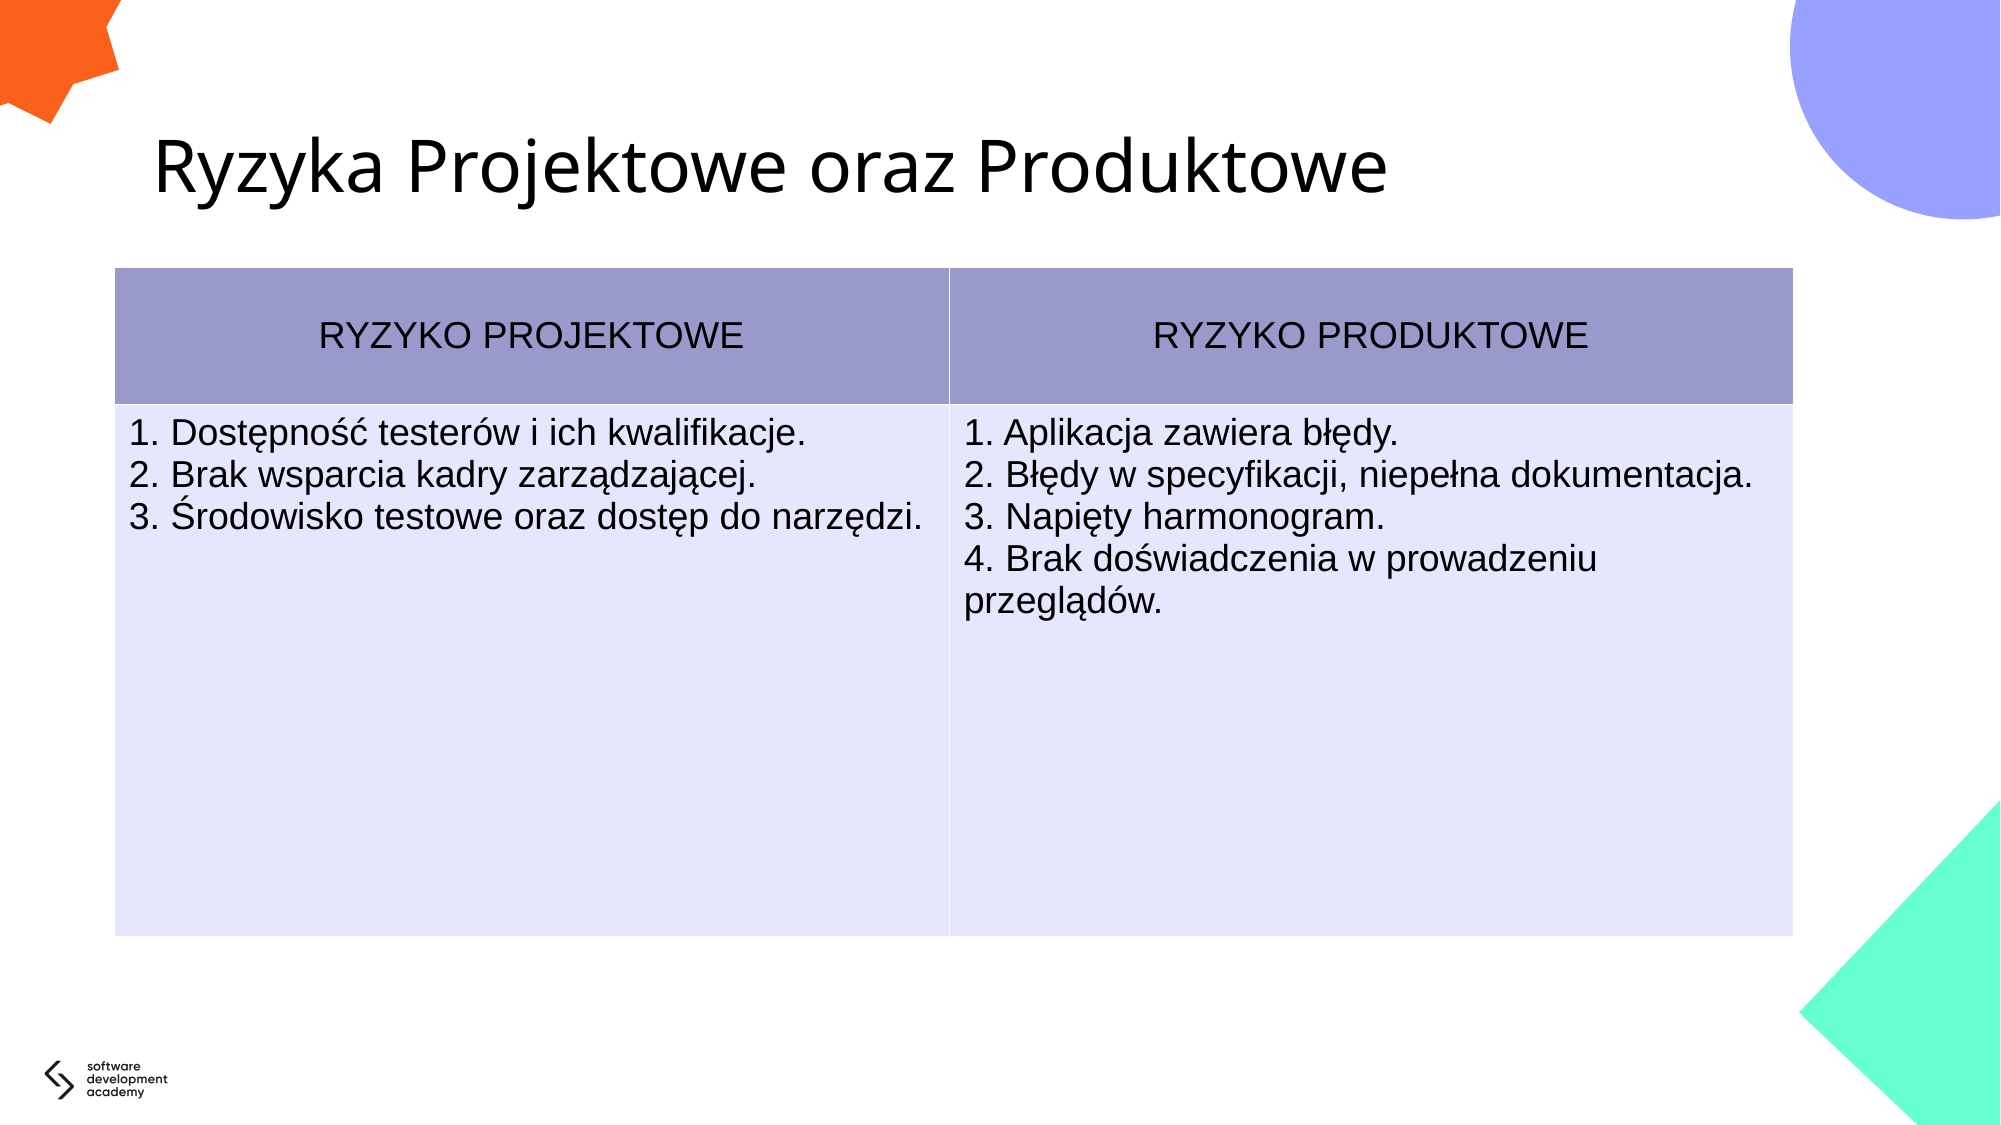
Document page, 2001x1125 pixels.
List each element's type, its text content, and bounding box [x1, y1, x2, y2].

table_header RYZYKO PROJEKTOWE [115, 268, 949, 404]
title Ryzyka Projektowe oraz Produktowe [137, 59, 1771, 267]
table_cell 1. Dostępność testerów i ich kwalifikacje. 2. Brak wsparcia kadry zarządzającej. 3. Środowisko testowe oraz dostęp do narzędzi. [115, 405, 949, 936]
picture [19, 1035, 193, 1125]
table_header RYZYKO PRODUKTOWE [950, 268, 1793, 404]
table_cell 1. Aplikacja zawiera błędy. 2. Błędy w specyfikacji, niepełna dokumentacja. 3. Napięty harmonogram. 4. Brak doświadczenia w prowadzeniu przeglądów. [950, 405, 1793, 936]
